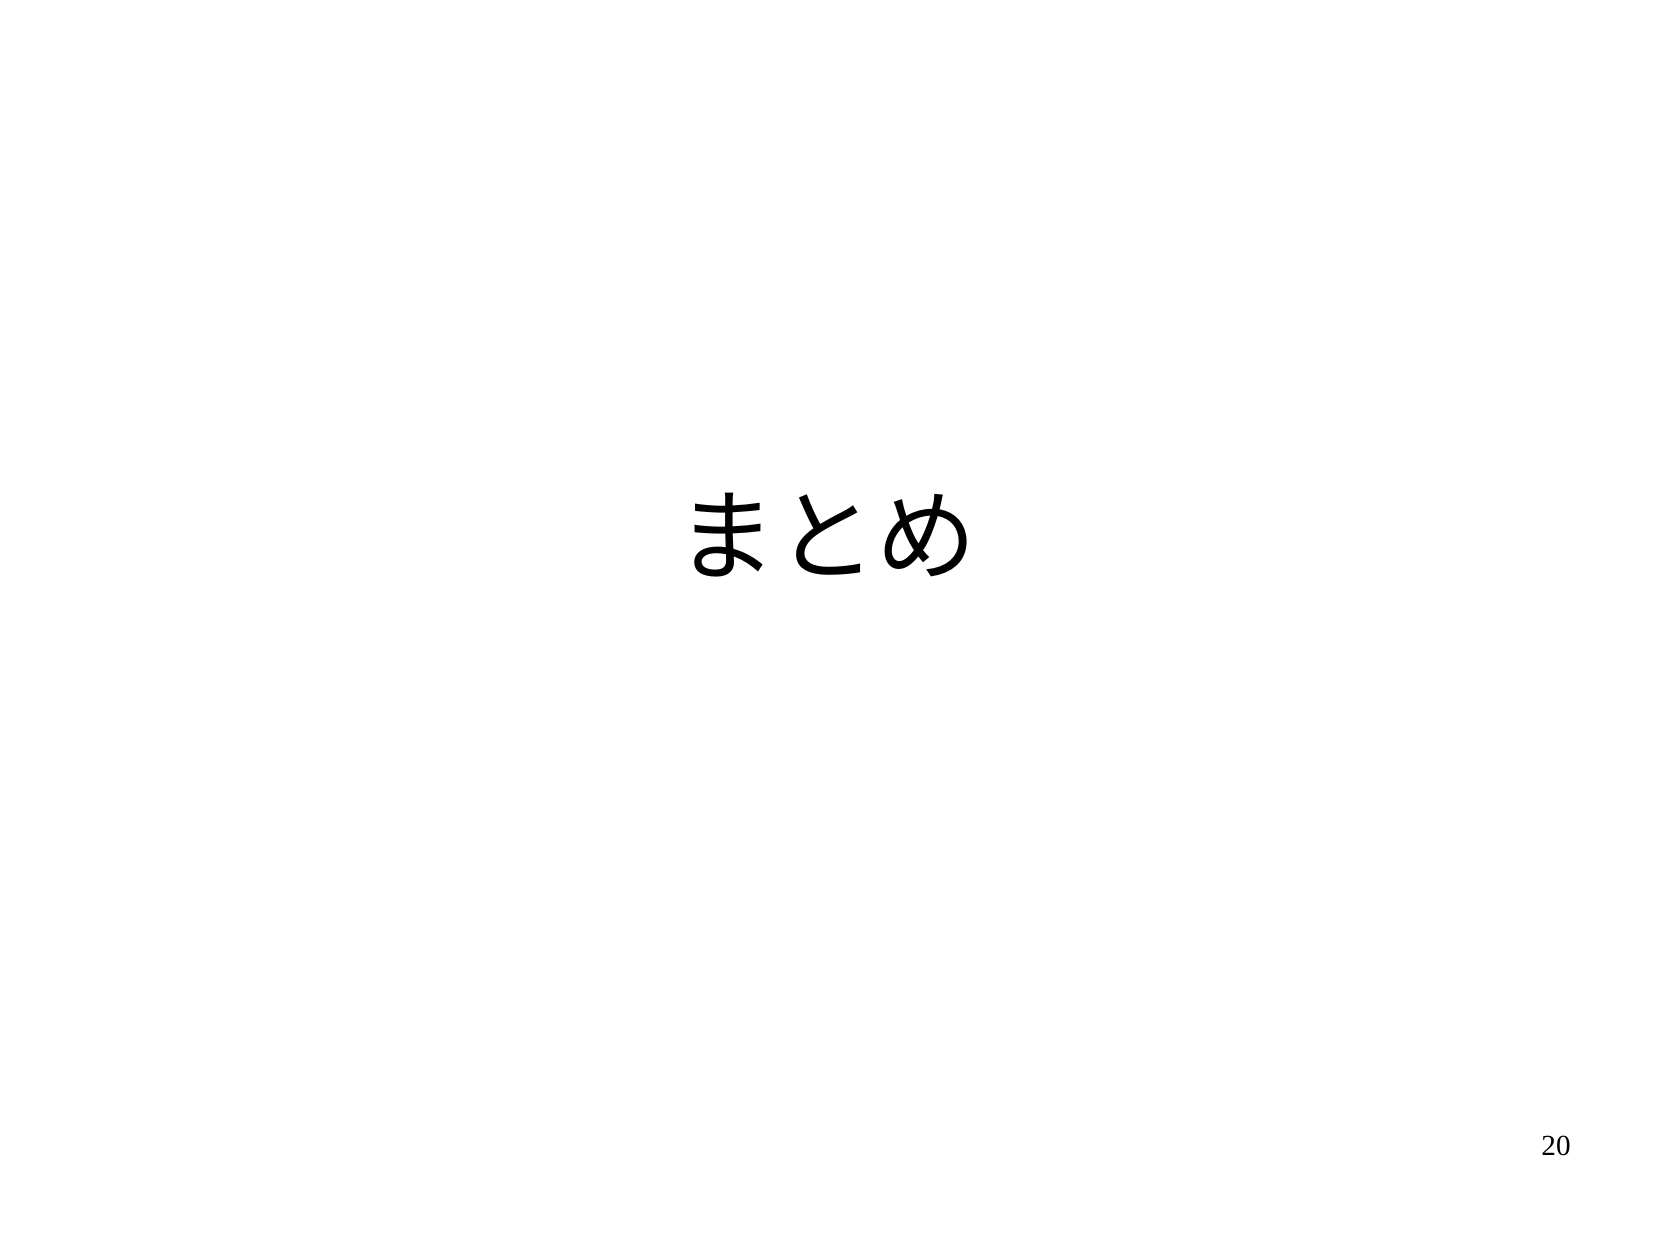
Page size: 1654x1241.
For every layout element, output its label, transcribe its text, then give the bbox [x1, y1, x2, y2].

subtitle まとめ [82, 49, 1571, 1010]
